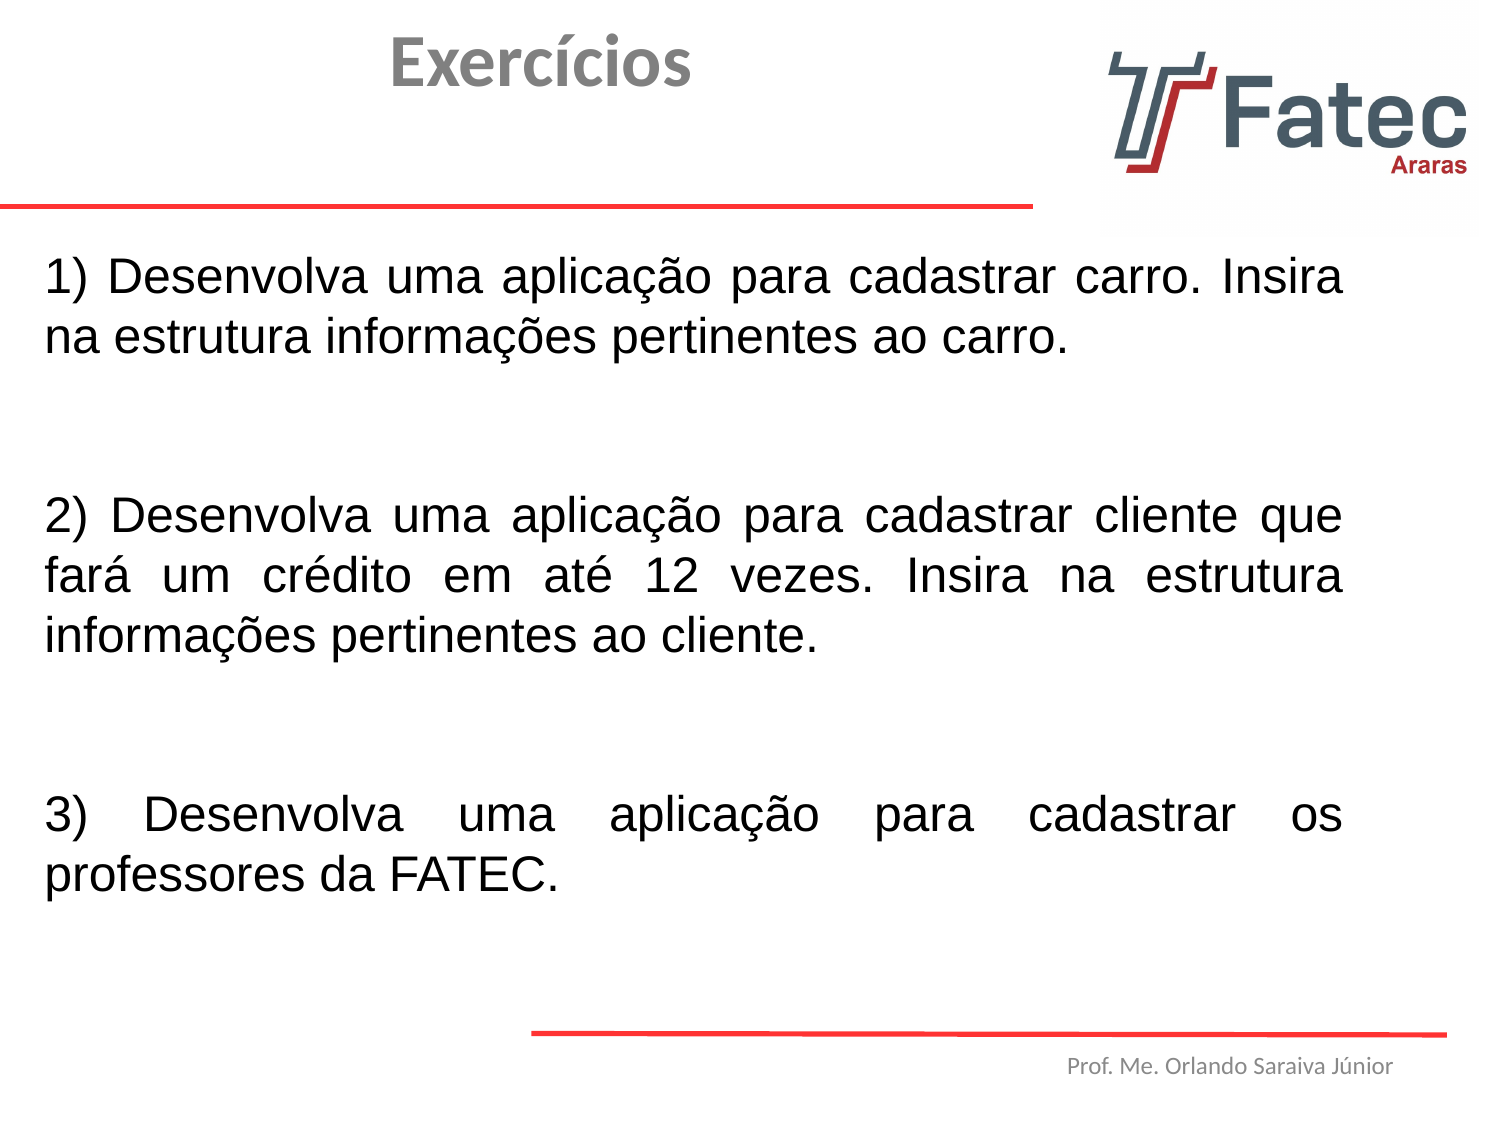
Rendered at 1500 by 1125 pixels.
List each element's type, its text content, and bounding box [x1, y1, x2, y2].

list 1) Desenvolva uma aplicação para cadastrar carro. Insira na estrutura informações pertinentes ao carro. 2) Desenvolva uma aplicação para cadastrar cliente que fará um crédito em até 12 vezes. Insira na estrutura informações pertinentes ao cliente. 3) Desenvolva uma aplicação para cadastrar os professores da FATEC. [29, 236, 1359, 1004]
title Exercícios [9, 4, 1073, 192]
picture [1100, 0, 1479, 237]
